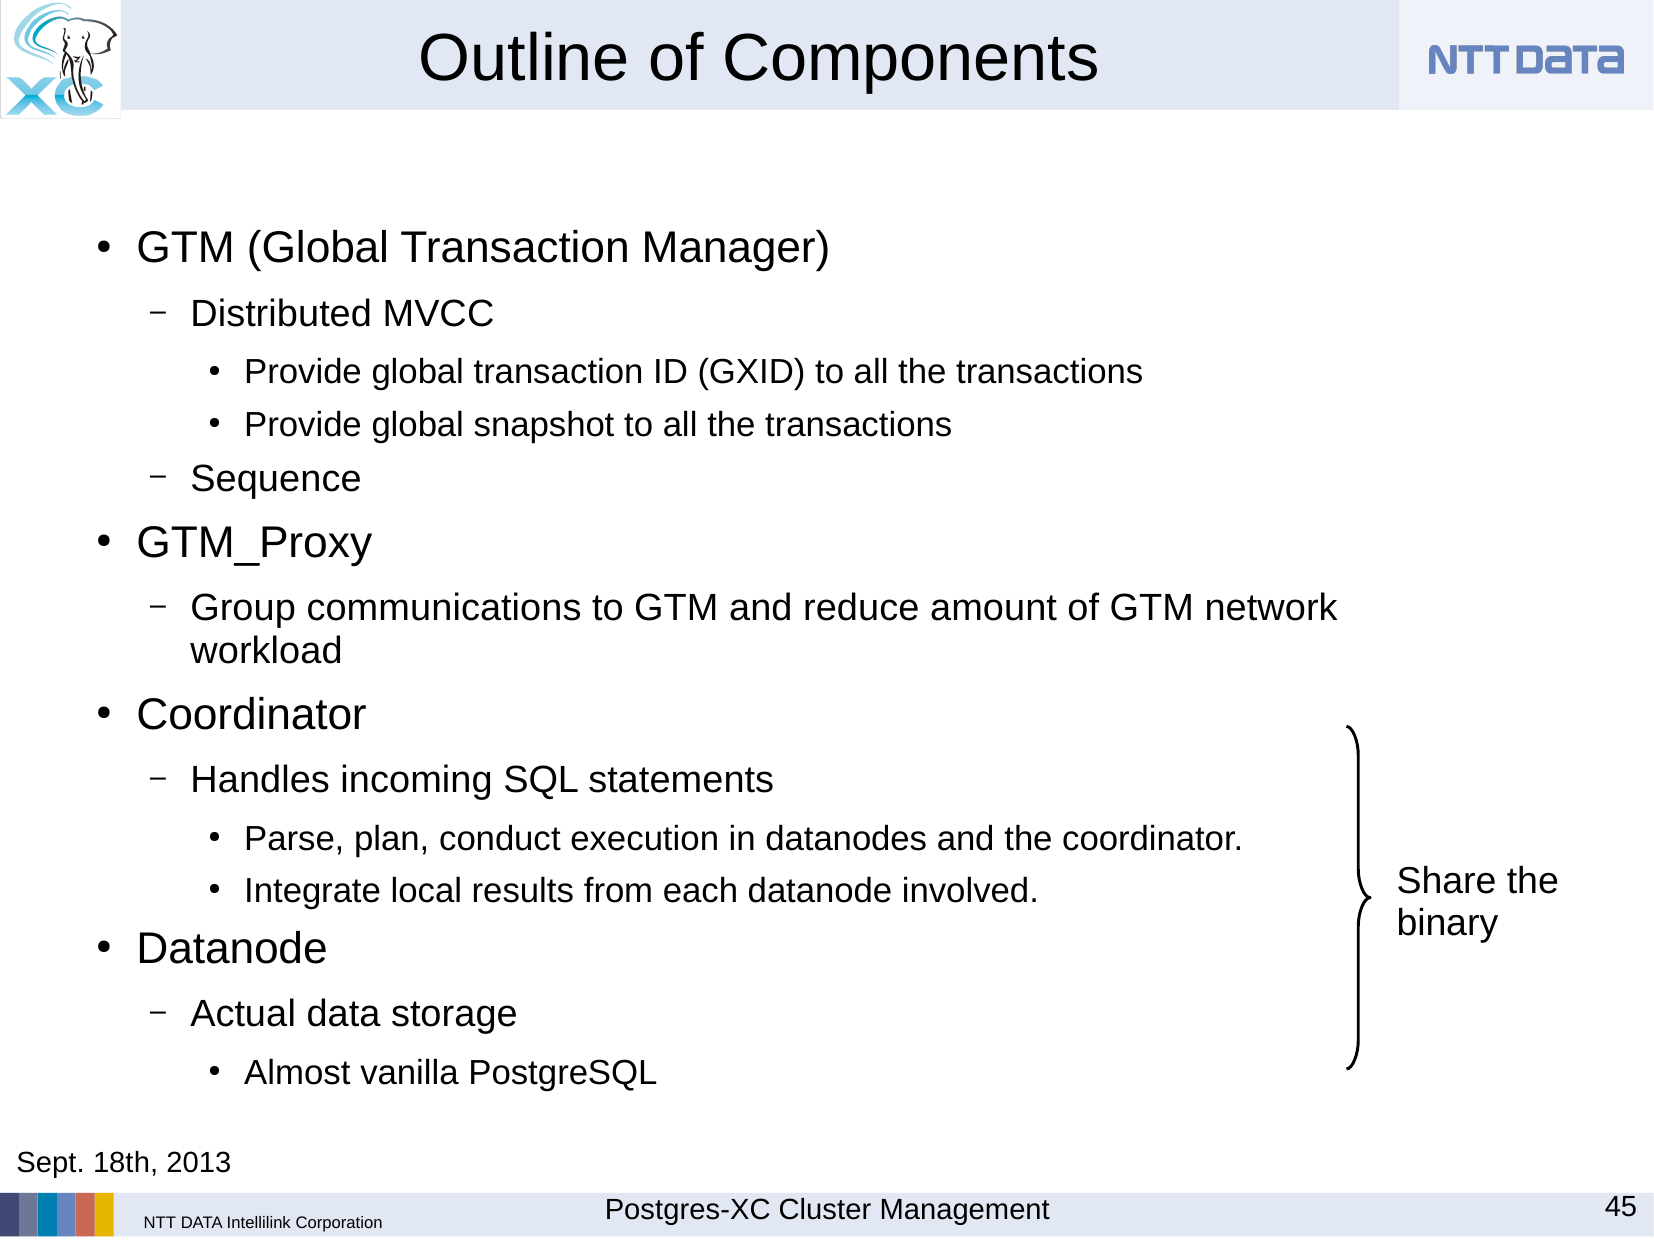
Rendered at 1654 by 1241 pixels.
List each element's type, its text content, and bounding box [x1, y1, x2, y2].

list GTM (Global Transaction Manager) Distributed MVCC Provide global transaction ID (GXID) to all the transactions Provide global snapshot to all the transactions Sequence GTM_Proxy Group communications to GTM and reduce amount of GTM network workload Coordinator Handles incoming SQL statements Parse, plan, conduct execution in datanodes and the coordinator. Integrate local results from each datanode involved. Datanode Actual data storage Almost vanilla PostgreSQL [82, 222, 1359, 1099]
title Outline of Components [120, 3, 1399, 110]
picture [1429, 45, 1624, 74]
picture [0, 0, 121, 119]
text_box Share the binary [1381, 851, 1595, 951]
